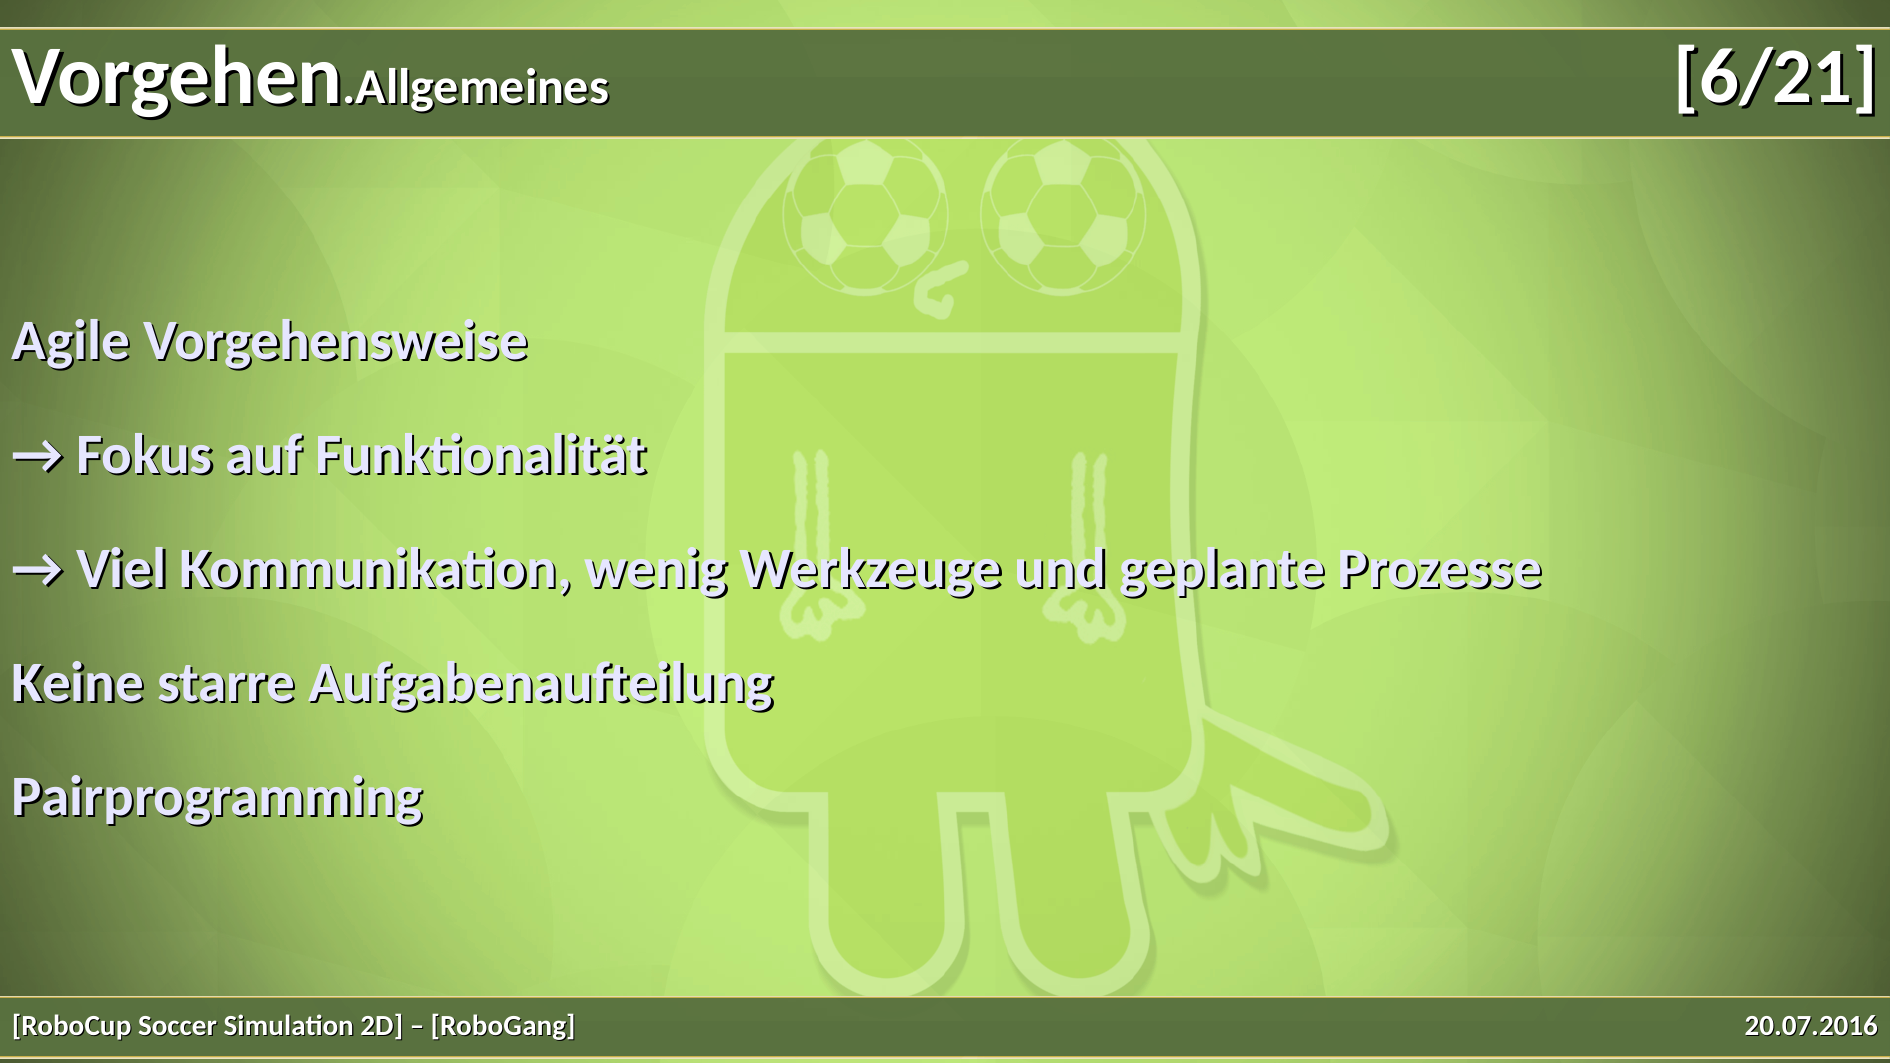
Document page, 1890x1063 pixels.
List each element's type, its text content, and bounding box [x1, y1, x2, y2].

title [6/21] [1535, 34, 1878, 131]
title [RoboCup Soccer Simulation 2D] – [RoboGang] [11, 1003, 1063, 1052]
title Vorgehen.Allgemeines [11, 32, 1430, 134]
subtitle Agile Vorgehensweise → Fokus auf Funktionalität → Viel Kommunikation, wenig Werkzeuge und geplante Prozesse Keine starre Aufgabenaufteilung Pairprogramming [11, 259, 1878, 1063]
picture [0, 0, 1890, 1063]
title 20.07.2016 [1629, 1003, 1878, 1052]
